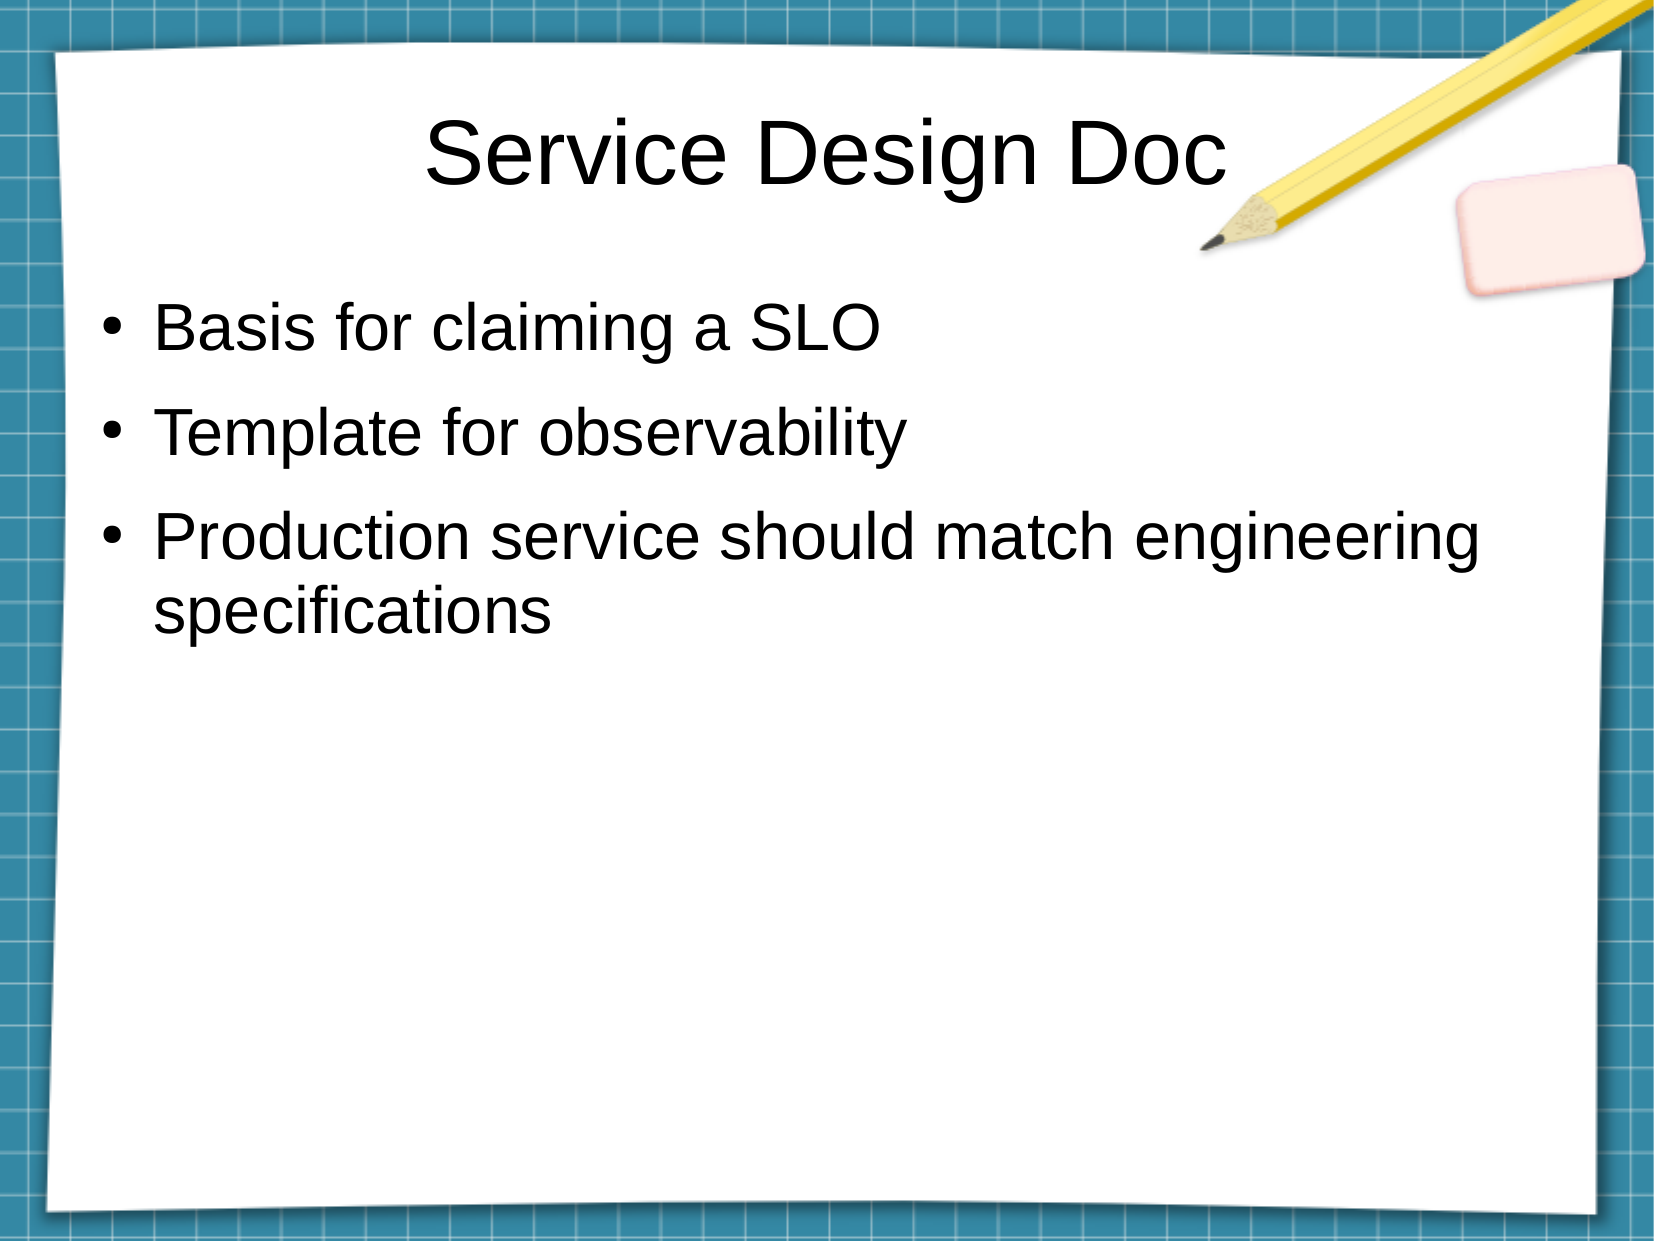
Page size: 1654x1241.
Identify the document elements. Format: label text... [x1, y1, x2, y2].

list Basis for claiming a SLO Template for observability Production service should match engineering specifications [82, 290, 1571, 1010]
picture [0, 0, 1654, 1241]
title Service Design Doc [82, 49, 1571, 257]
